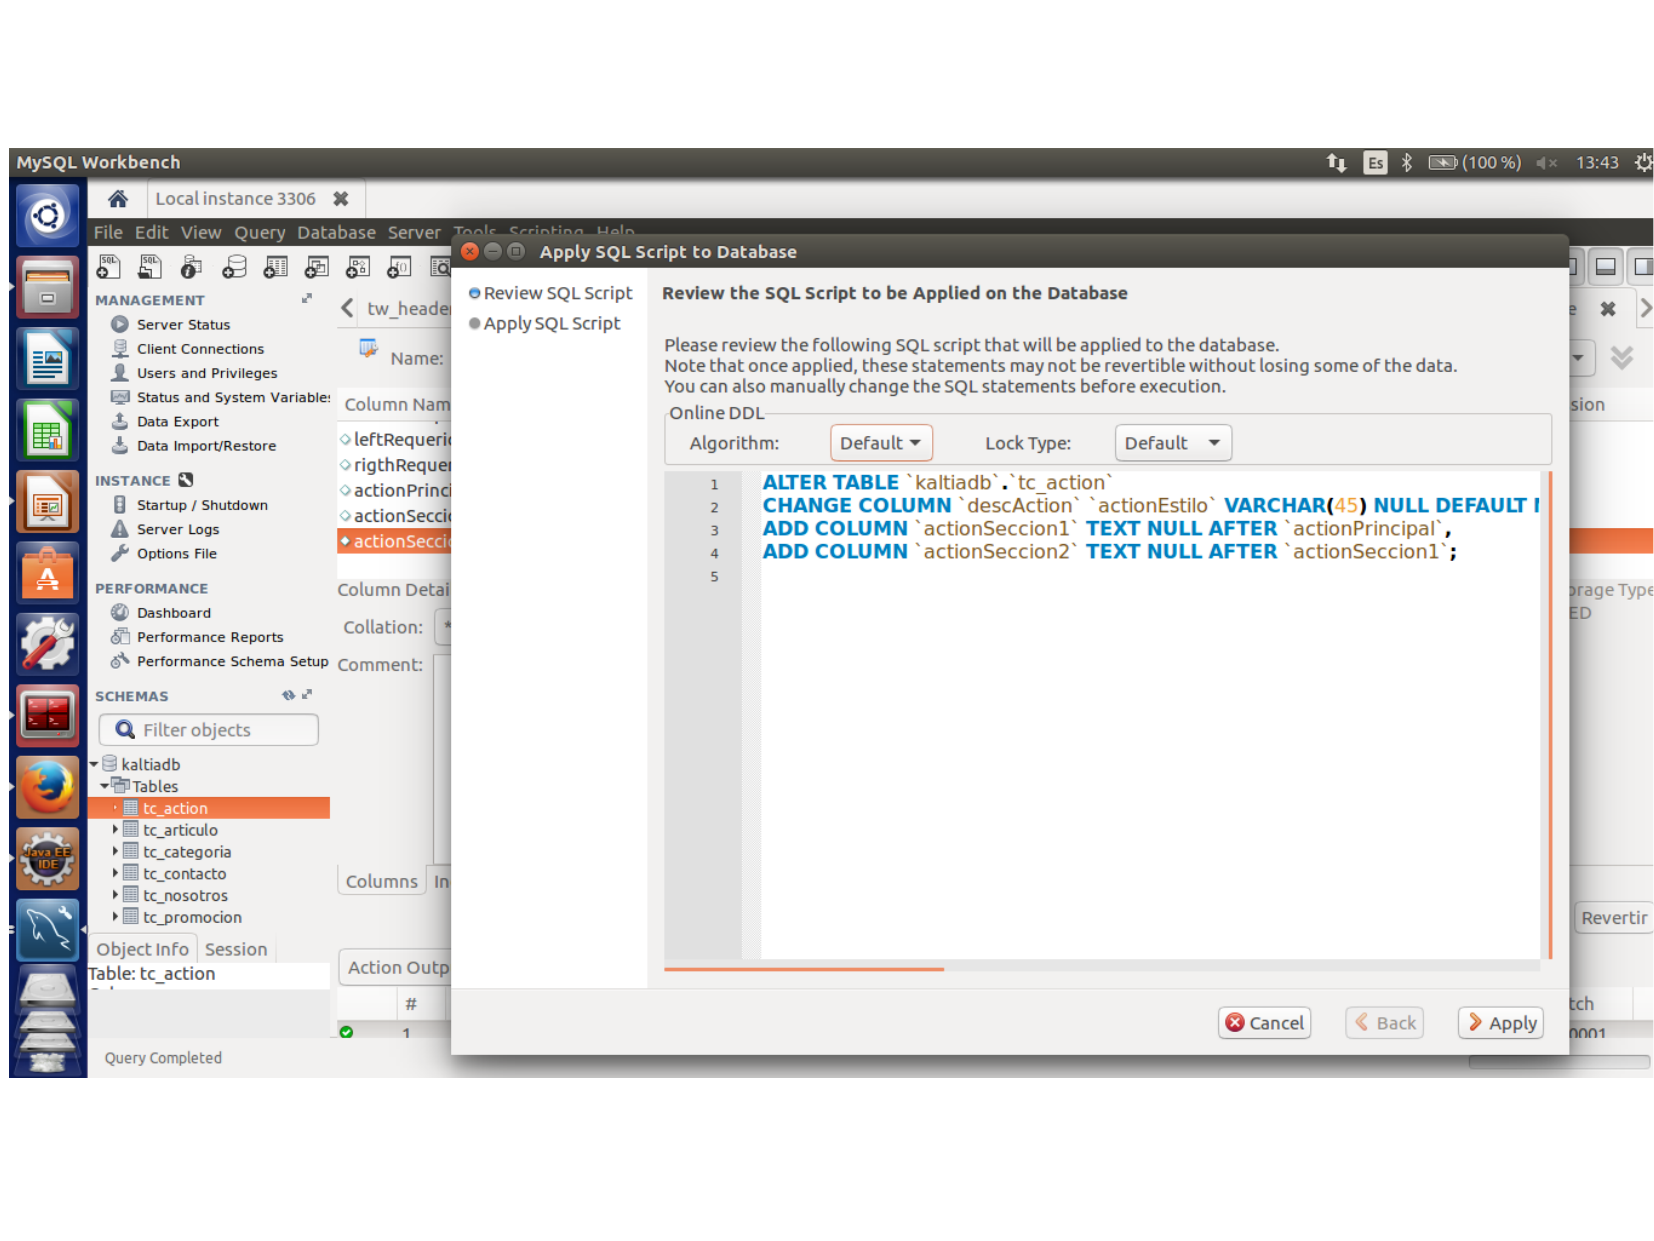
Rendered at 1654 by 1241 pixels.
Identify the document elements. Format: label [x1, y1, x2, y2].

picture [9, 148, 1654, 1078]
